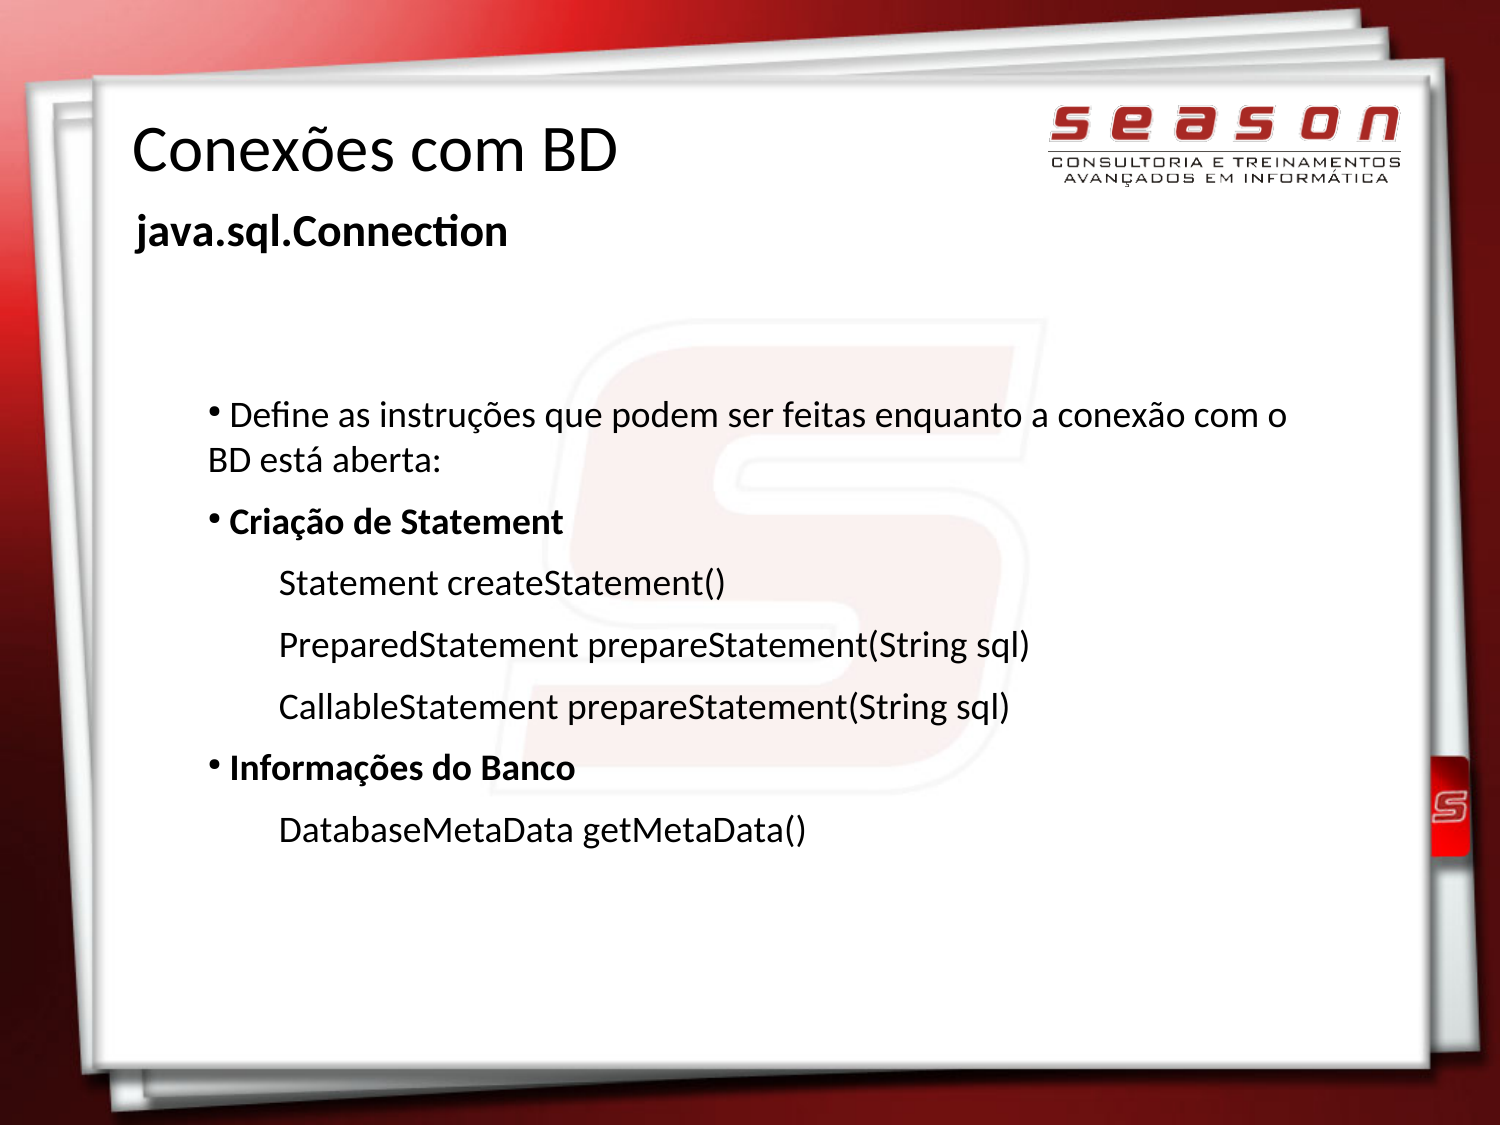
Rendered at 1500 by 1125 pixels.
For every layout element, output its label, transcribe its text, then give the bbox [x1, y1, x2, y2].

text_box Define as instruções que podem ser feitas enquanto a conexão com o BD está aberta: Criação de Statement Statement createStatement() PreparedStatement prepareStatement(String sql) CallableStatement prepareStatement(String sql) Informações do Banco DatabaseMetaData getMetaData() [207, 283, 1328, 957]
title Conexões com BD [118, 33, 1394, 257]
picture [0, 0, 1500, 1125]
text_box java.sql.Connection [119, 200, 1240, 256]
